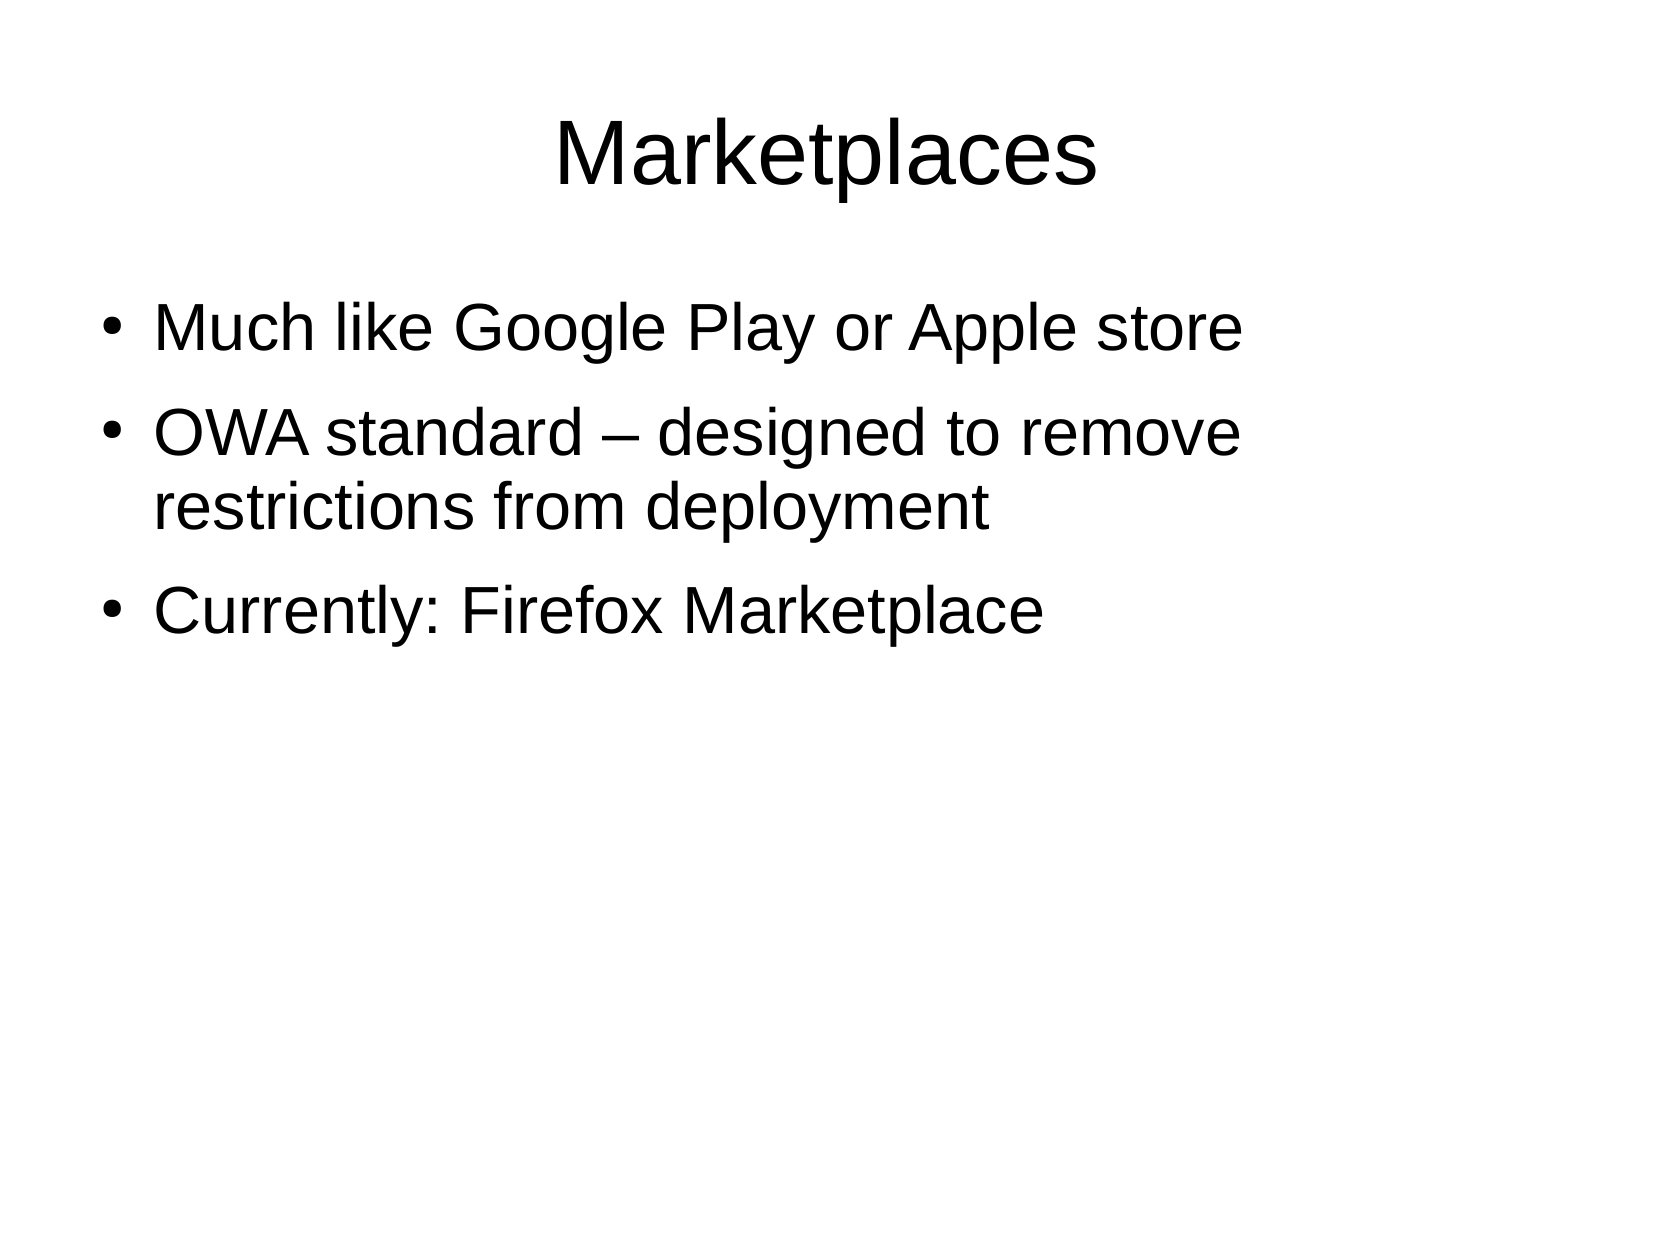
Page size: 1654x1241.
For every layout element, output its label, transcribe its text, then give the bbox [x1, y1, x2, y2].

title Marketplaces [82, 49, 1571, 257]
list Much like Google Play or Apple store OWA standard – designed to remove restrictions from deployment Currently: Firefox Marketplace [82, 290, 1538, 1010]
